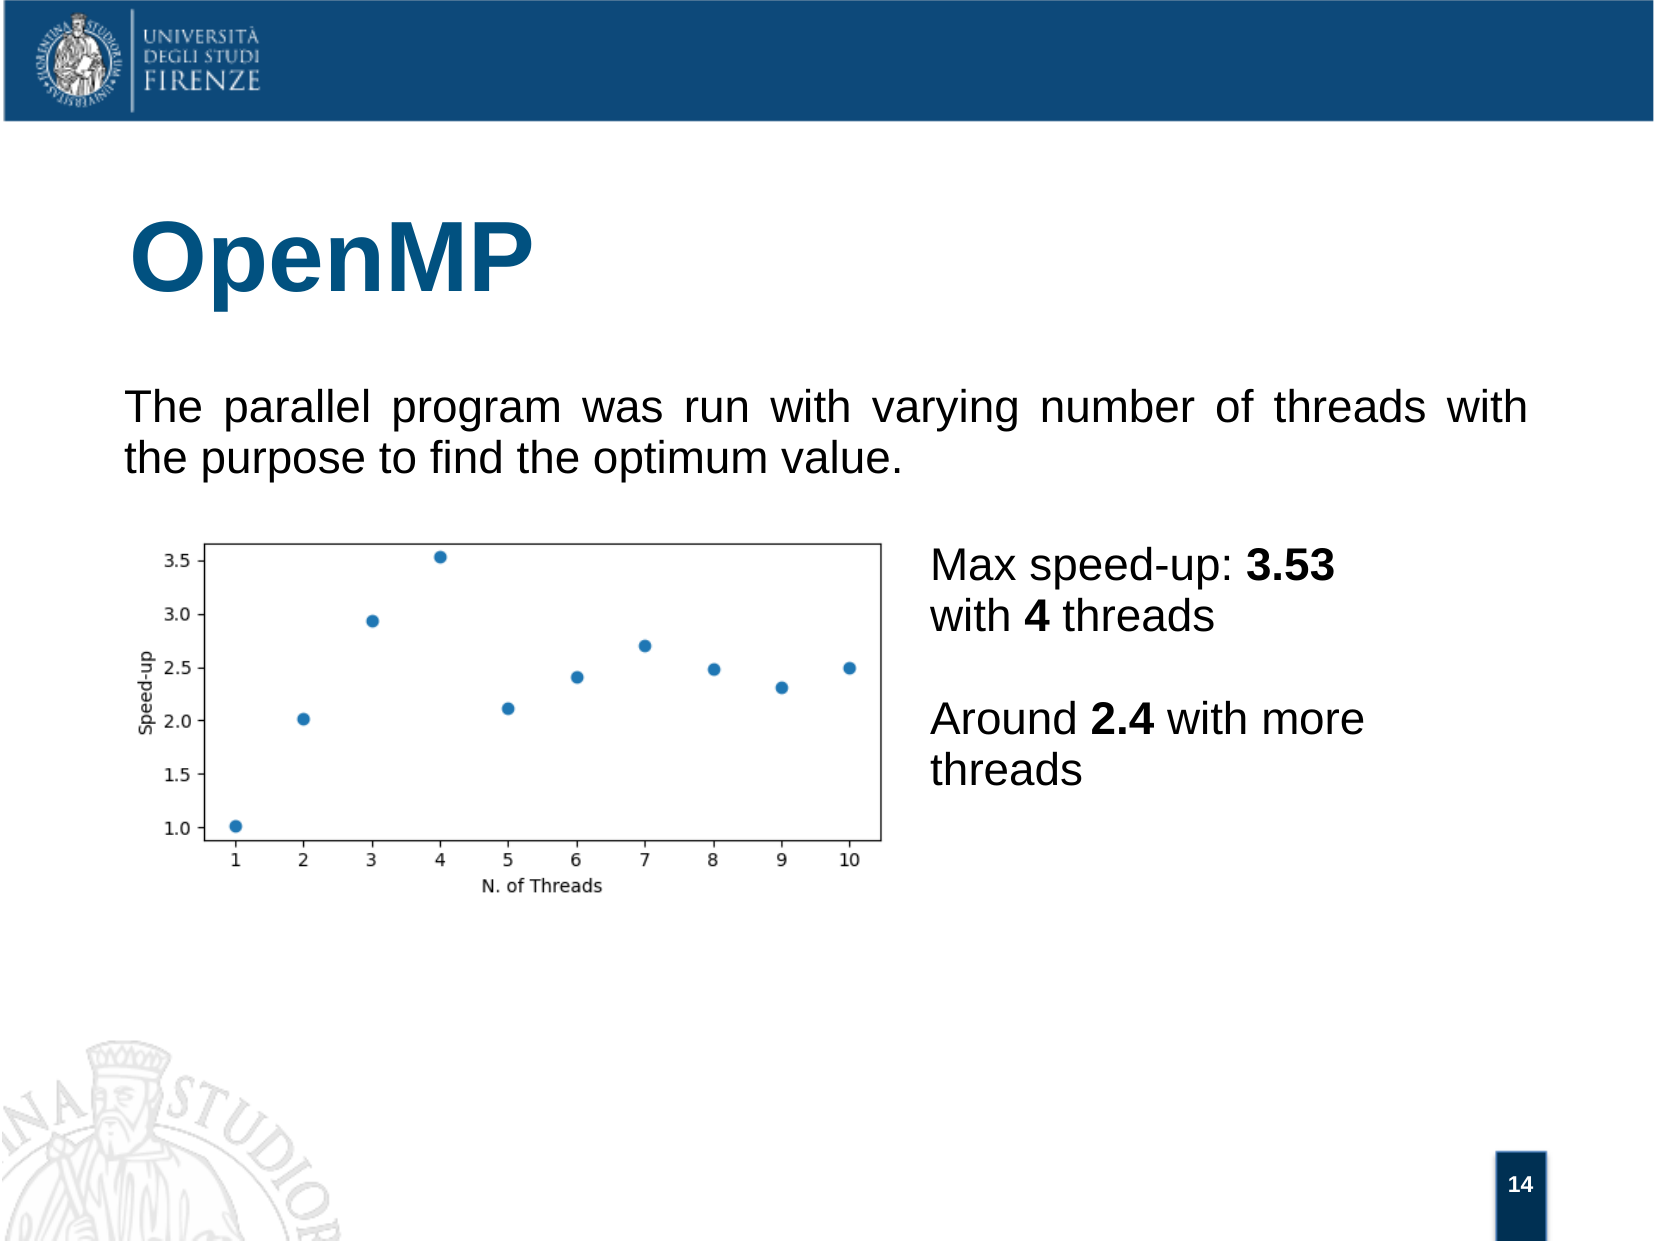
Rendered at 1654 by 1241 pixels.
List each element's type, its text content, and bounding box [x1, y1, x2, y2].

text_box Max speed-up: 3.53 with 4 threads Around 2.4 with more threads [915, 531, 1536, 803]
picture [2, 0, 1654, 1241]
text_box OpenMP [129, 134, 993, 323]
text_box The parallel program was run with varying number of threads with the purpose to find the optimum value. [124, 381, 1530, 484]
text_box 14 [1505, 1160, 1536, 1208]
